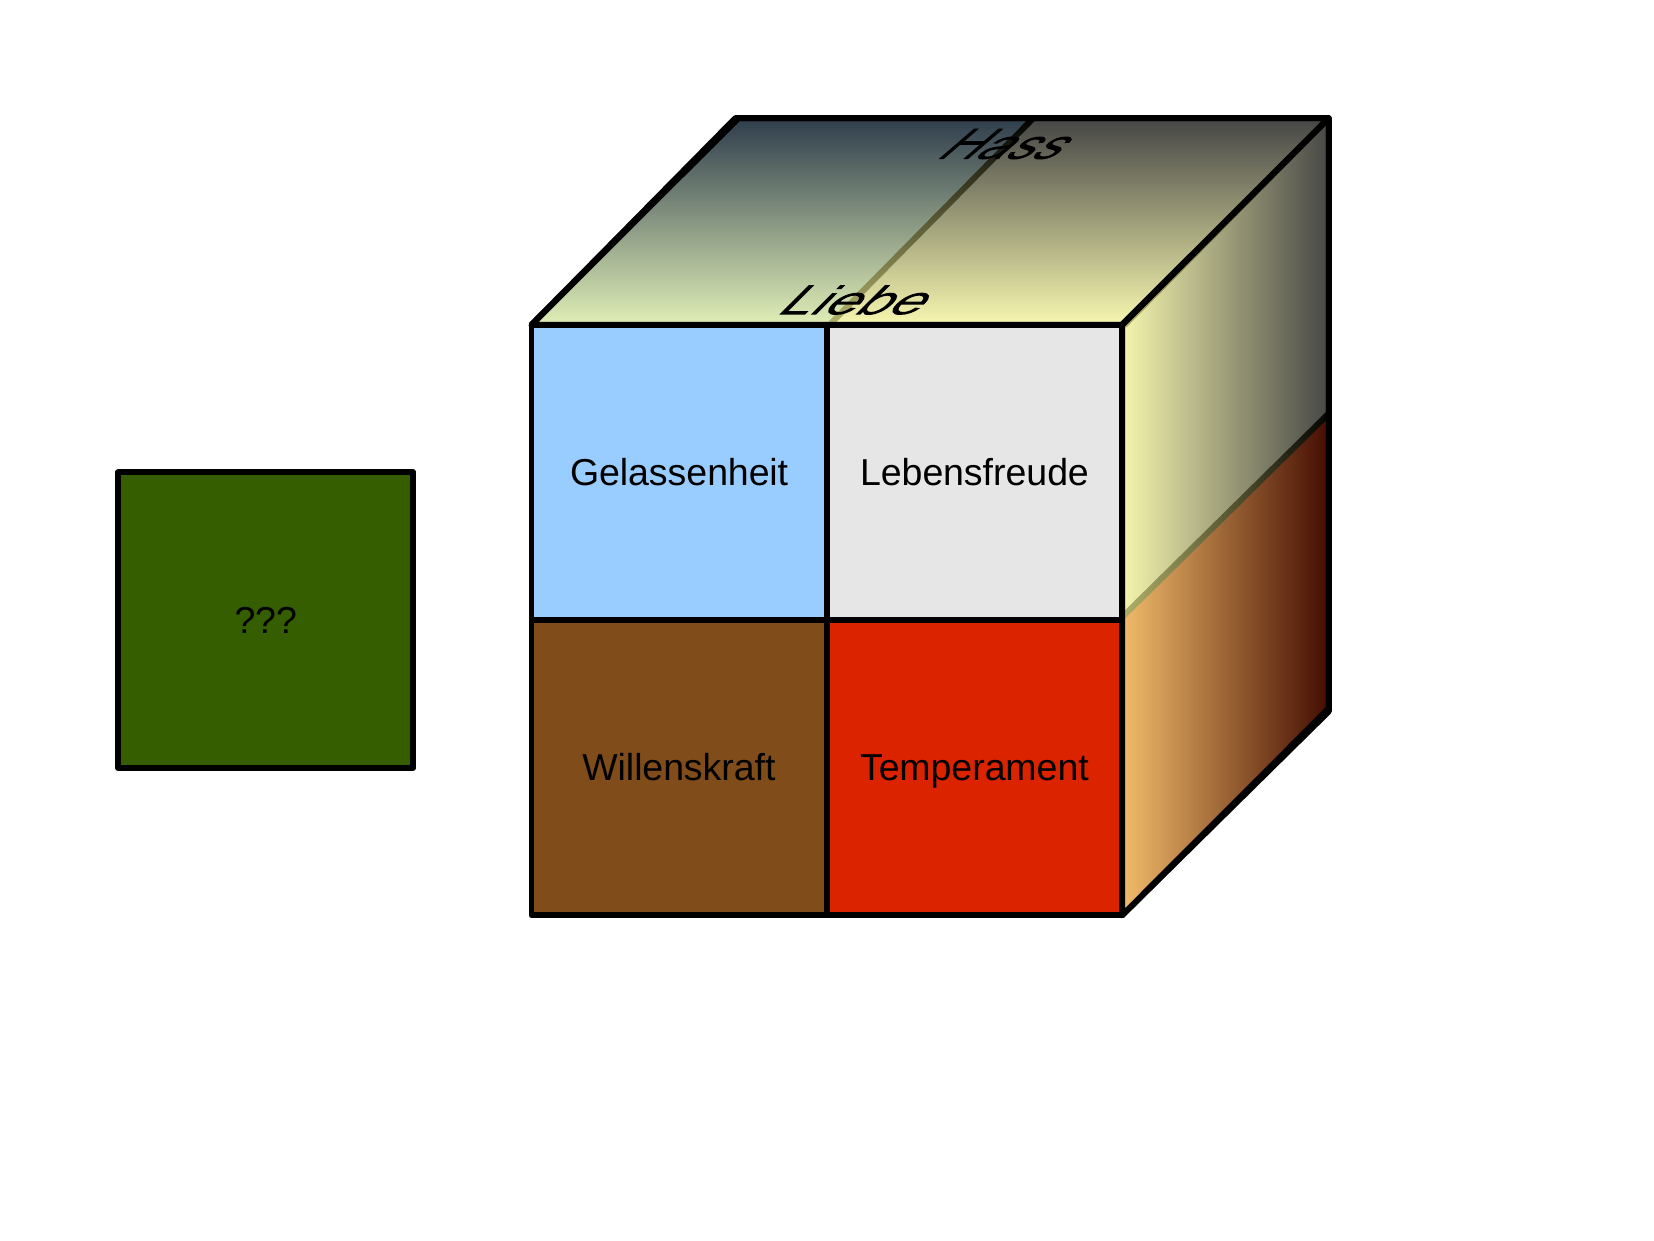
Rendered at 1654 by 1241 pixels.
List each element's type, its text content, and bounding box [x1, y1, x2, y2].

text_box Temperament [827, 620, 1122, 916]
text_box Gelassenheit [531, 325, 827, 620]
text_box [531, 118, 1329, 916]
text_box Lebensfreude [827, 325, 1122, 620]
text_box Willenskraft [531, 620, 827, 916]
text_box ??? [118, 472, 414, 768]
